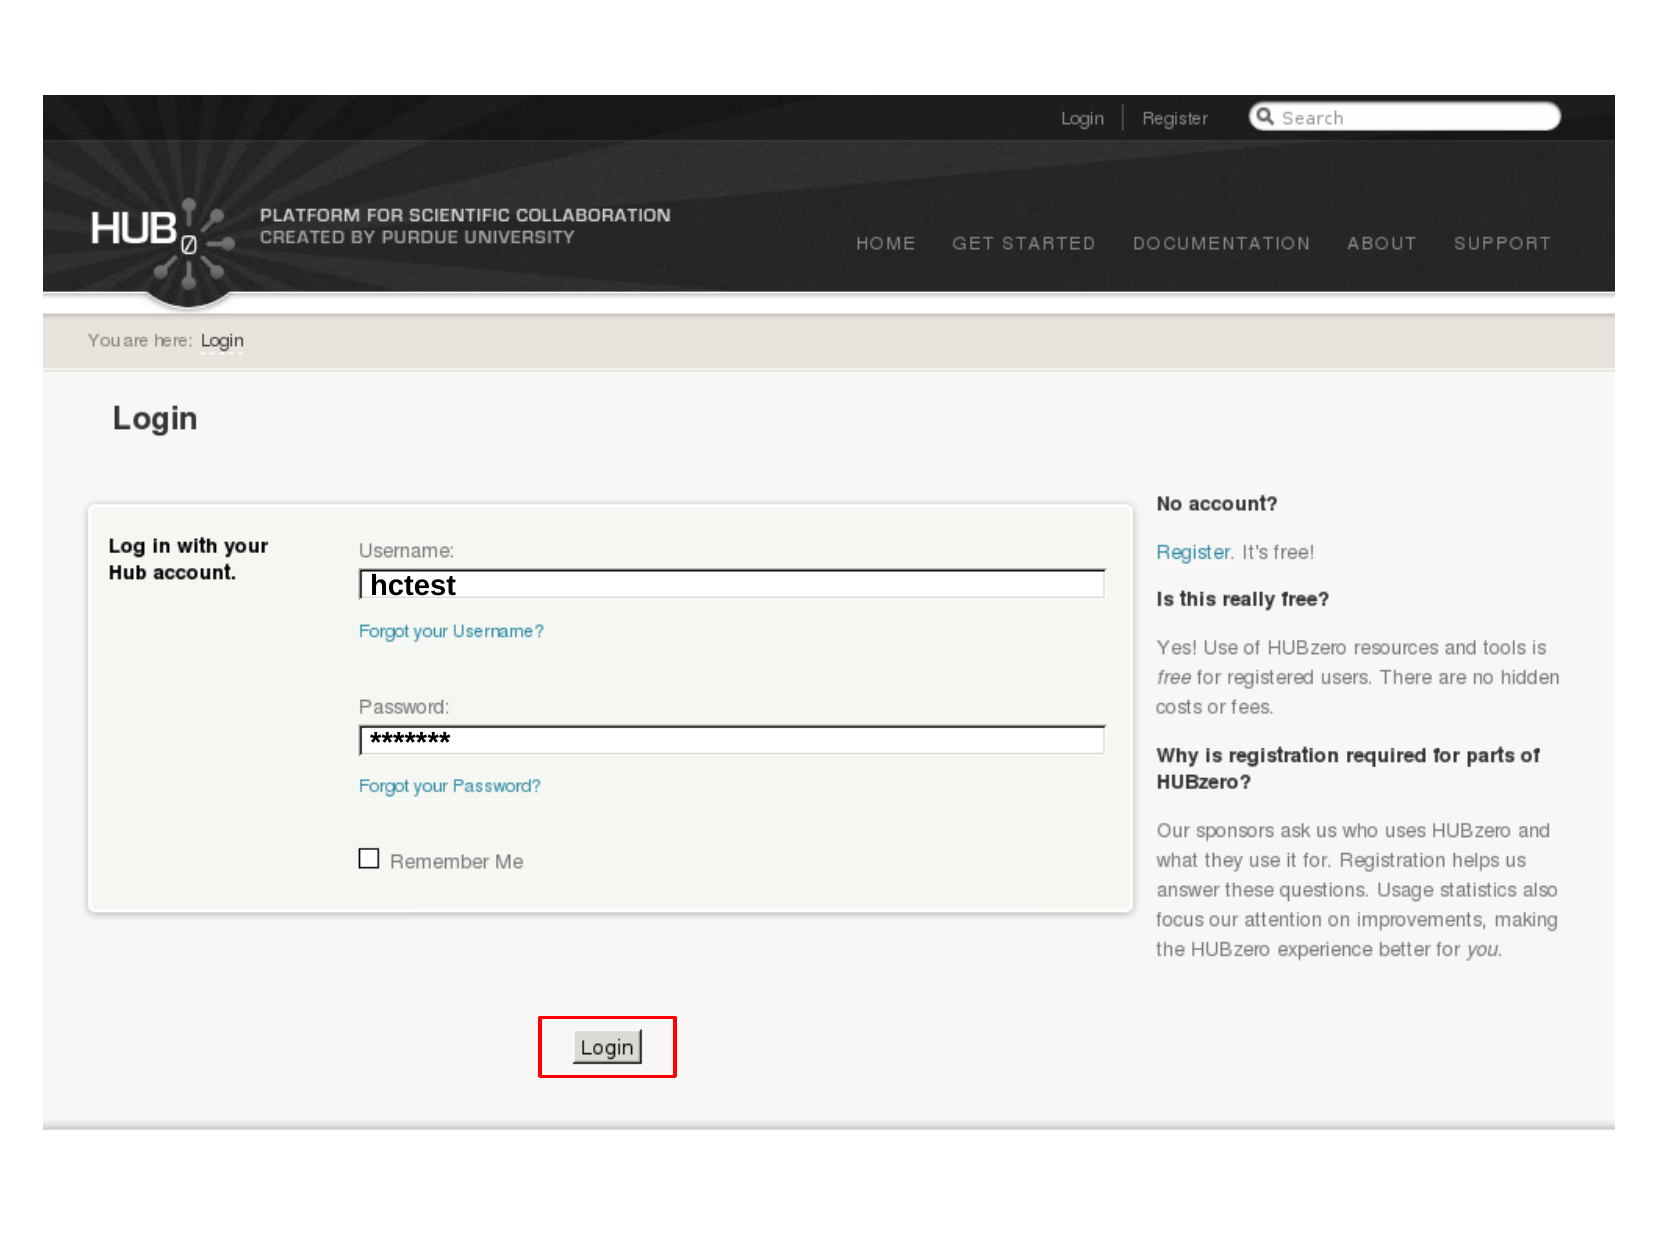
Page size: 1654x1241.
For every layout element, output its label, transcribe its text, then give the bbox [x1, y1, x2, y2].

text_box ******* [355, 718, 466, 767]
text_box hctest [355, 561, 472, 609]
picture [43, 95, 1615, 1148]
